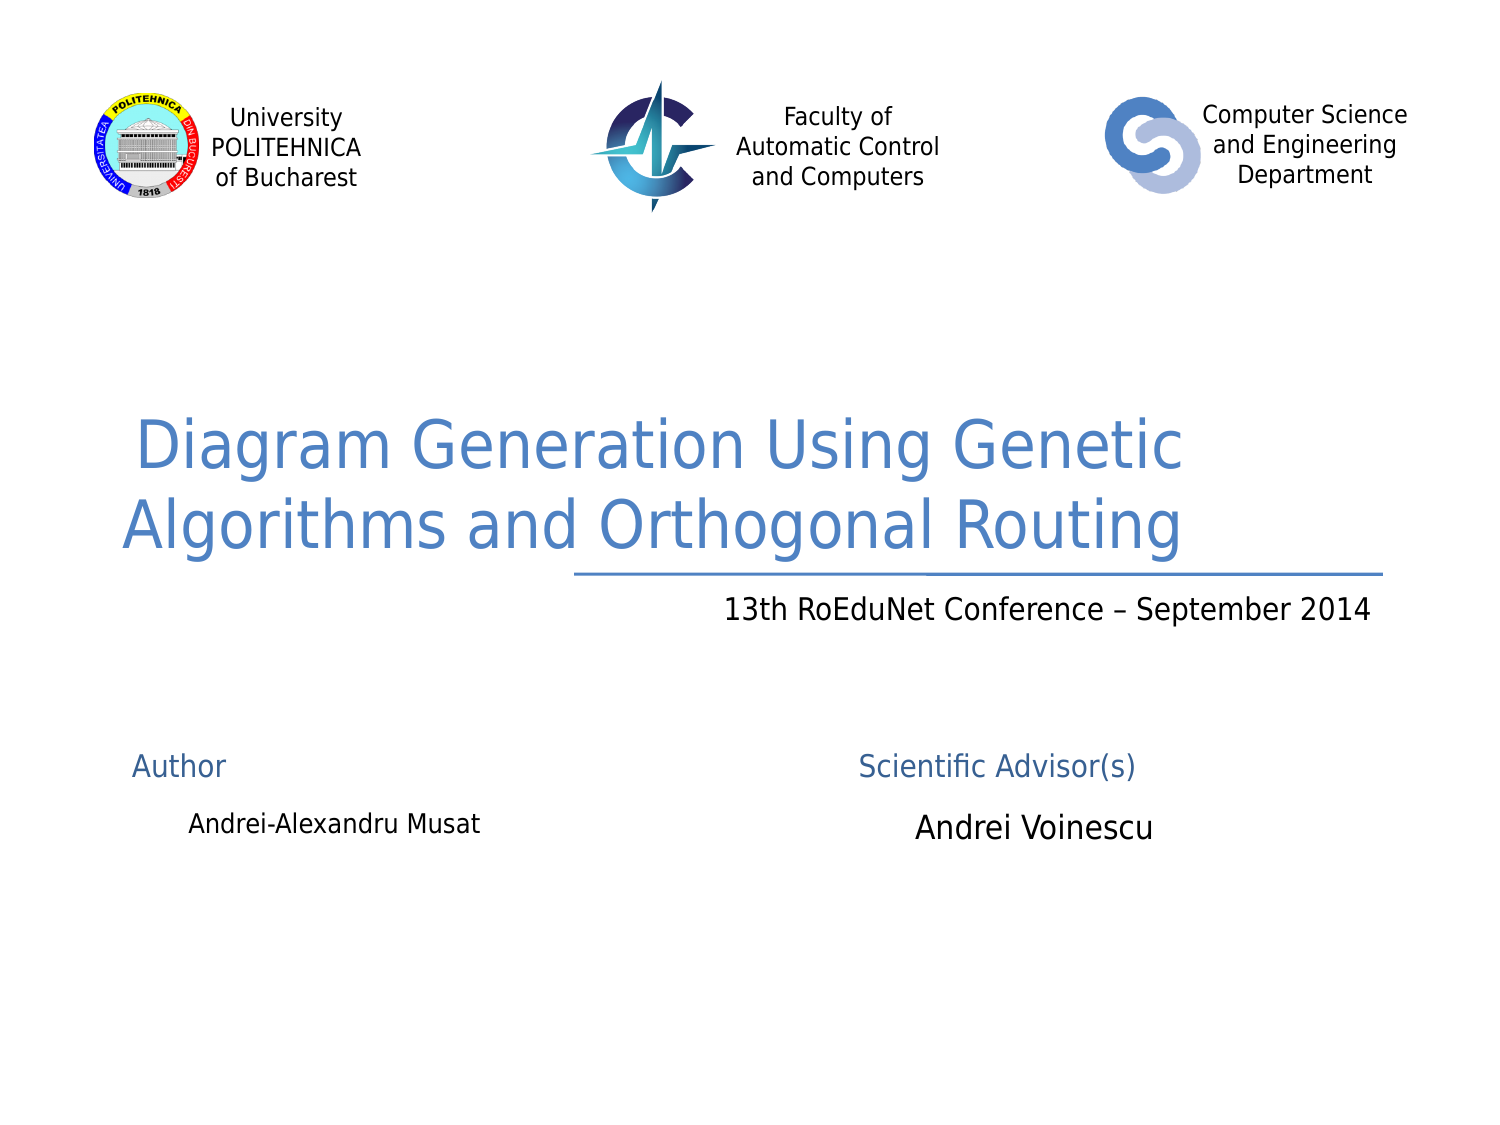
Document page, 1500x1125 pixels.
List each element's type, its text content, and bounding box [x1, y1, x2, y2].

picture [590, 80, 716, 213]
list Andrei-Alexandru Musat [117, 798, 692, 985]
title Diagram Generation Using Genetic Algorithms and Orthogonal Routing [107, 328, 1383, 570]
list Andrei Voinescu [843, 798, 1418, 904]
picture [93, 92, 199, 198]
picture [1101, 94, 1206, 197]
list 13th RoEduNet Conference – September 2014 [649, 581, 1388, 680]
